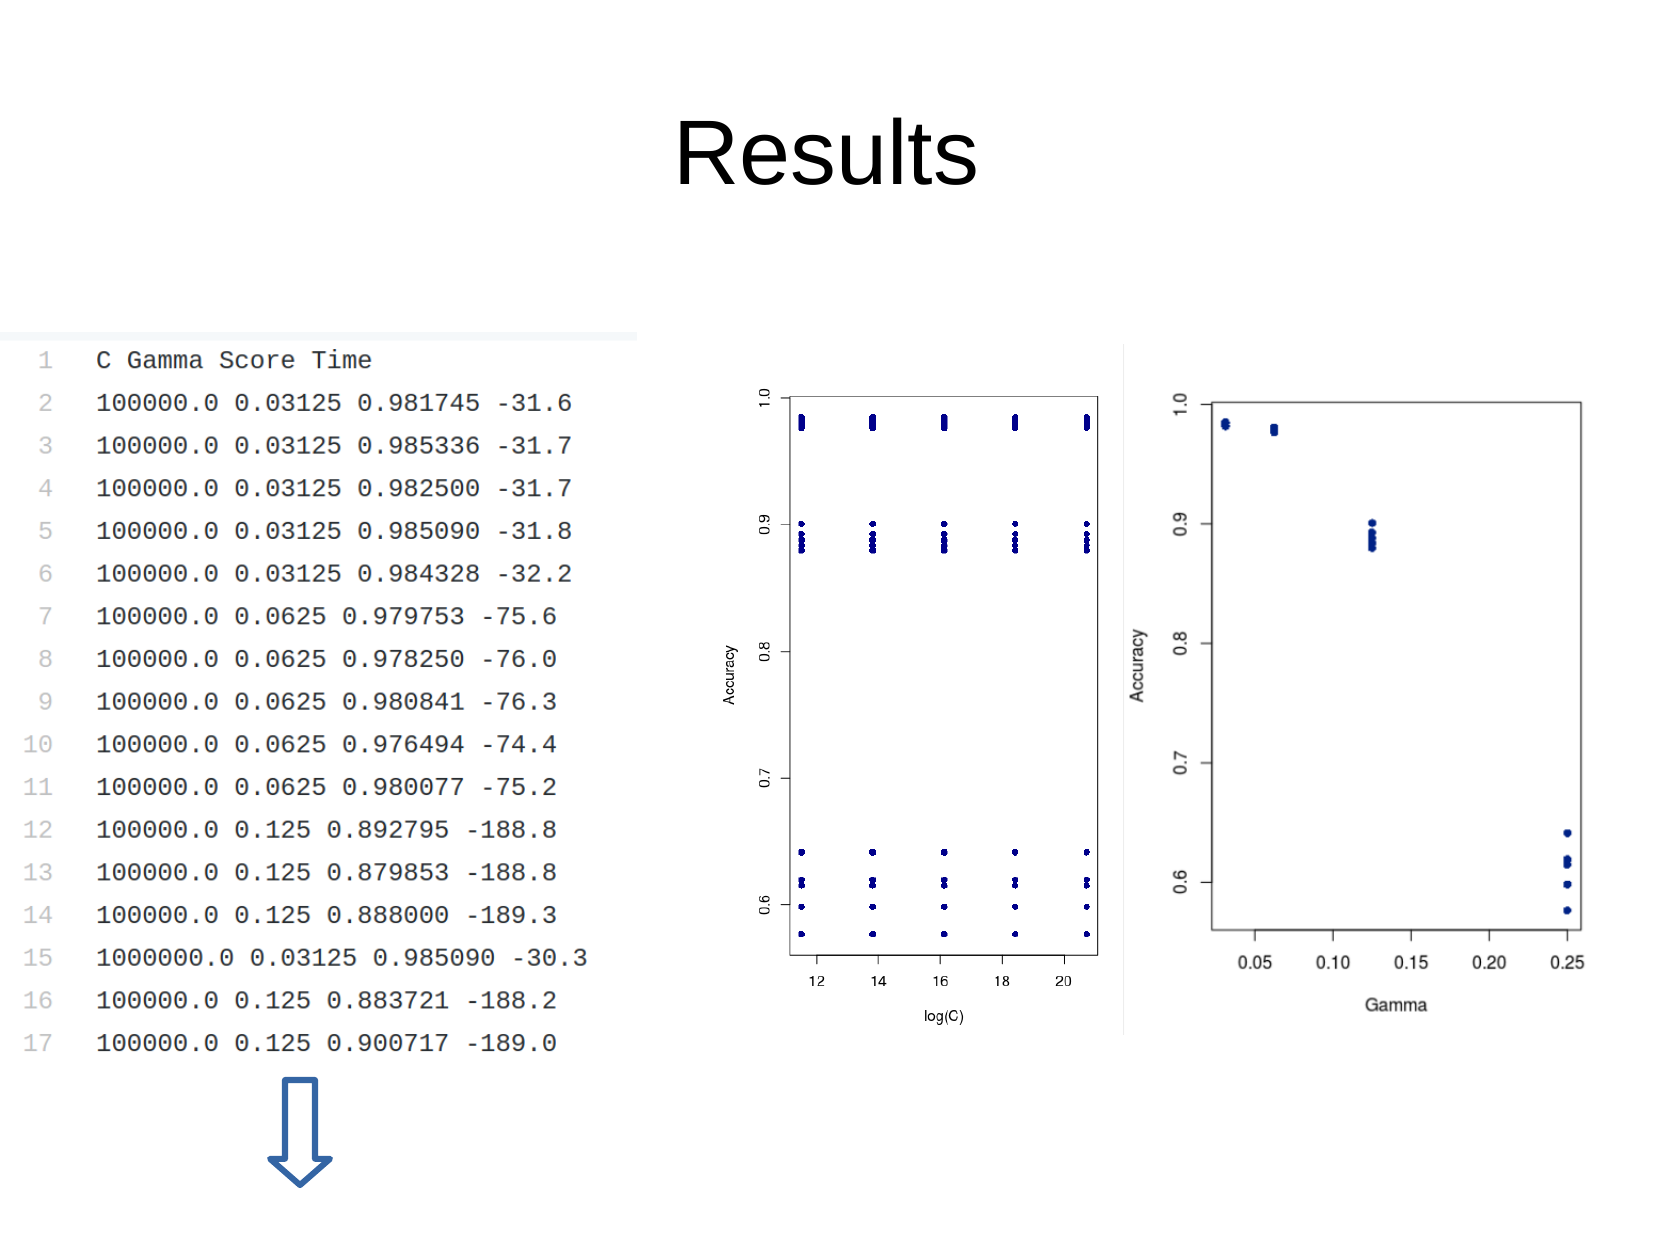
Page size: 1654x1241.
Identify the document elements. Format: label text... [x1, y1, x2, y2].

picture [0, 332, 637, 1066]
picture [720, 328, 1115, 1036]
title Results [82, 49, 1571, 257]
picture [1123, 344, 1622, 1036]
